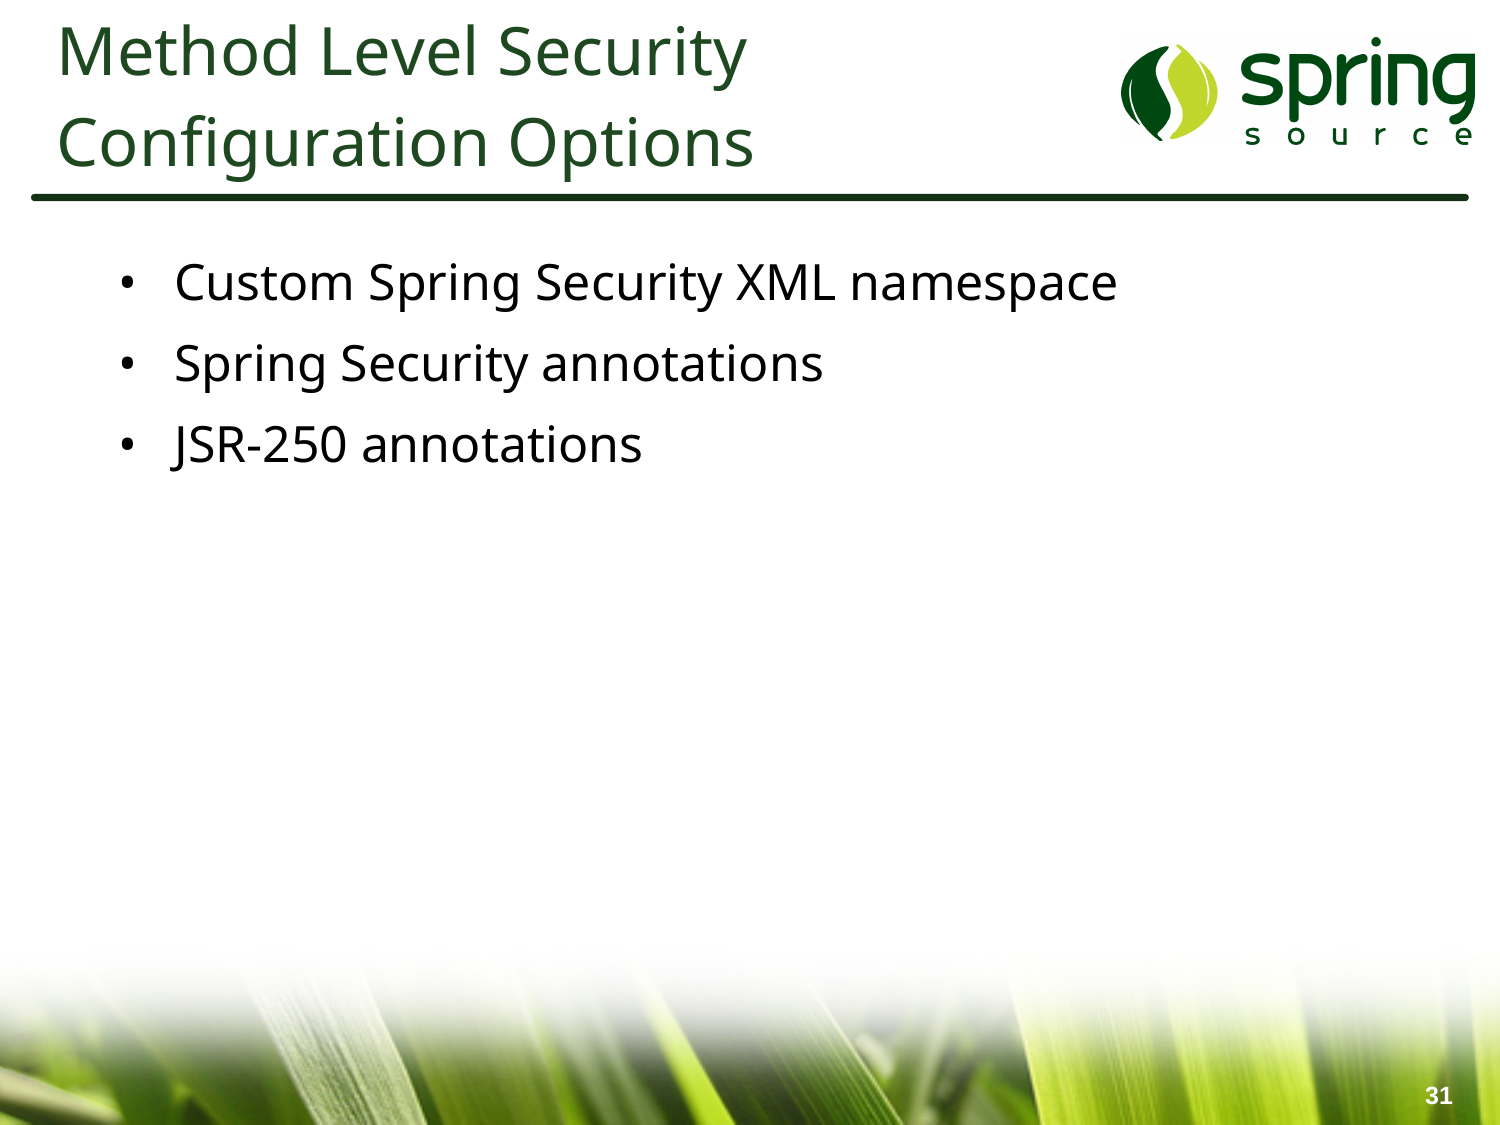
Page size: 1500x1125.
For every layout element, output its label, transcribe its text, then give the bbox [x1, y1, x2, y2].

picture [1121, 37, 1475, 145]
list Custom Spring Security XML namespace Spring Security annotations JSR-250 annotations [103, 239, 1394, 903]
title Method Level Security Configuration Options [56, 14, 1089, 177]
picture [0, 944, 1500, 1125]
